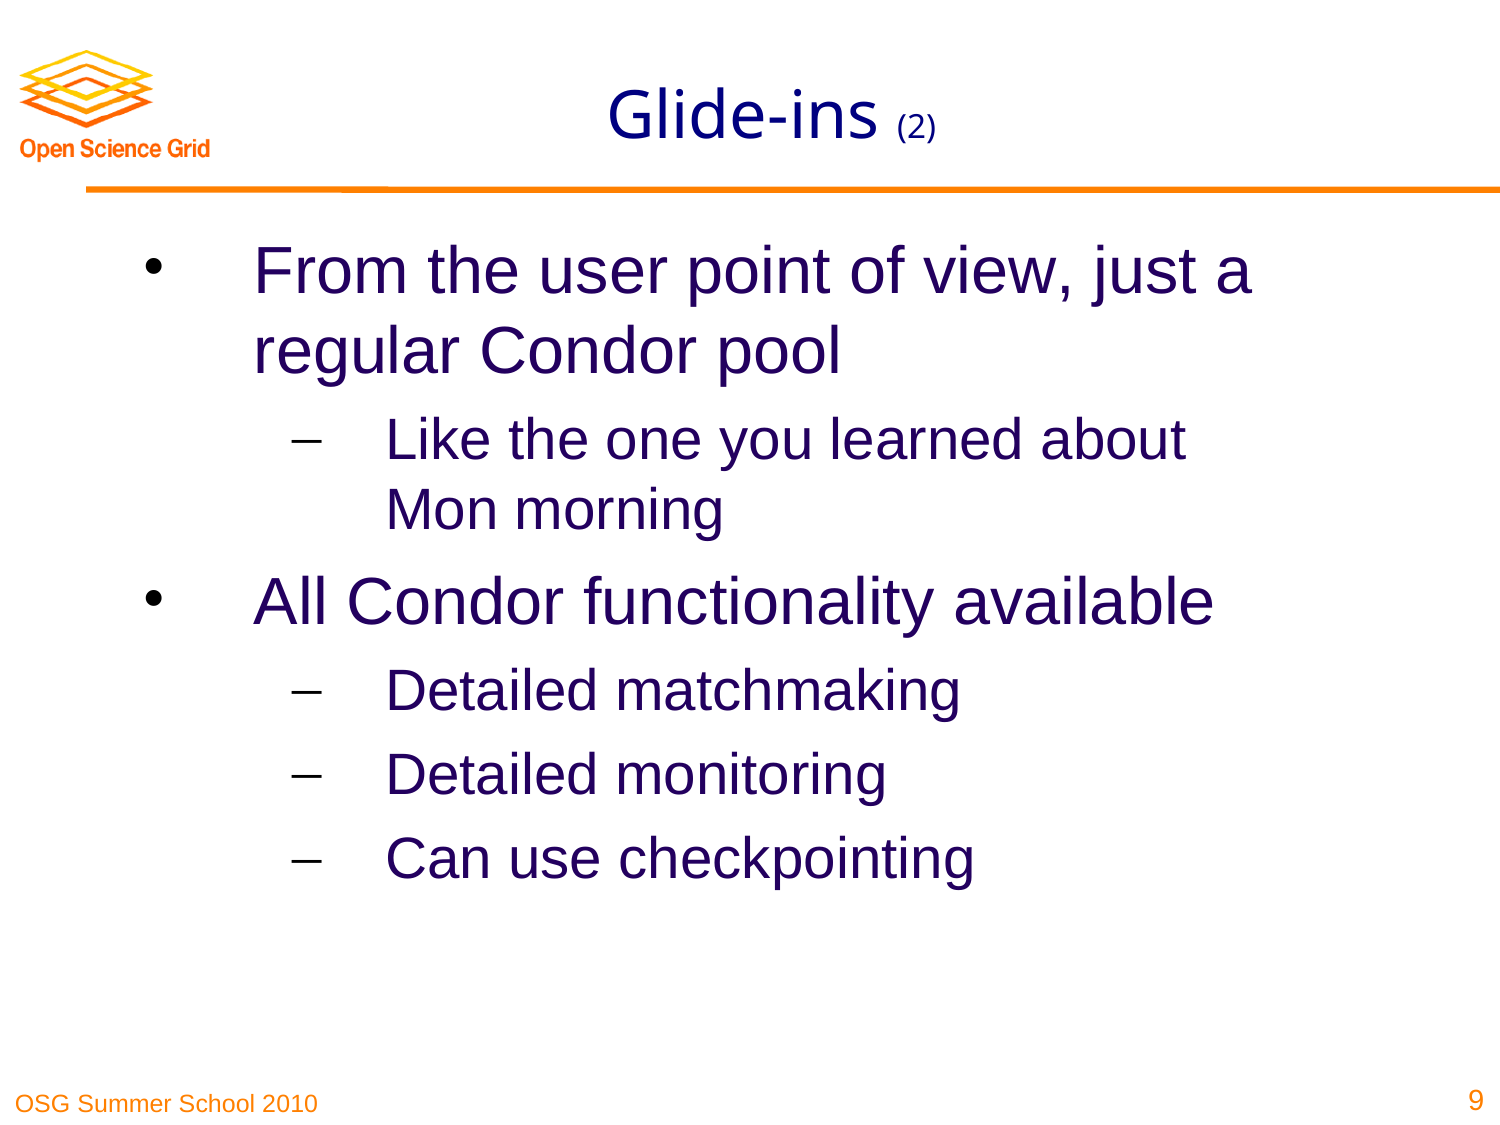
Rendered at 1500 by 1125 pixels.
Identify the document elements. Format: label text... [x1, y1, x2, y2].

title Glide-ins (2) [201, 18, 1341, 206]
picture [0, 27, 201, 179]
list From the user point of view, just a regular Condor pool Like the one you learned about Mon morning All Condor functionality available Detailed matchmaking Detailed monitoring Can use checkpointing [127, 218, 1402, 987]
